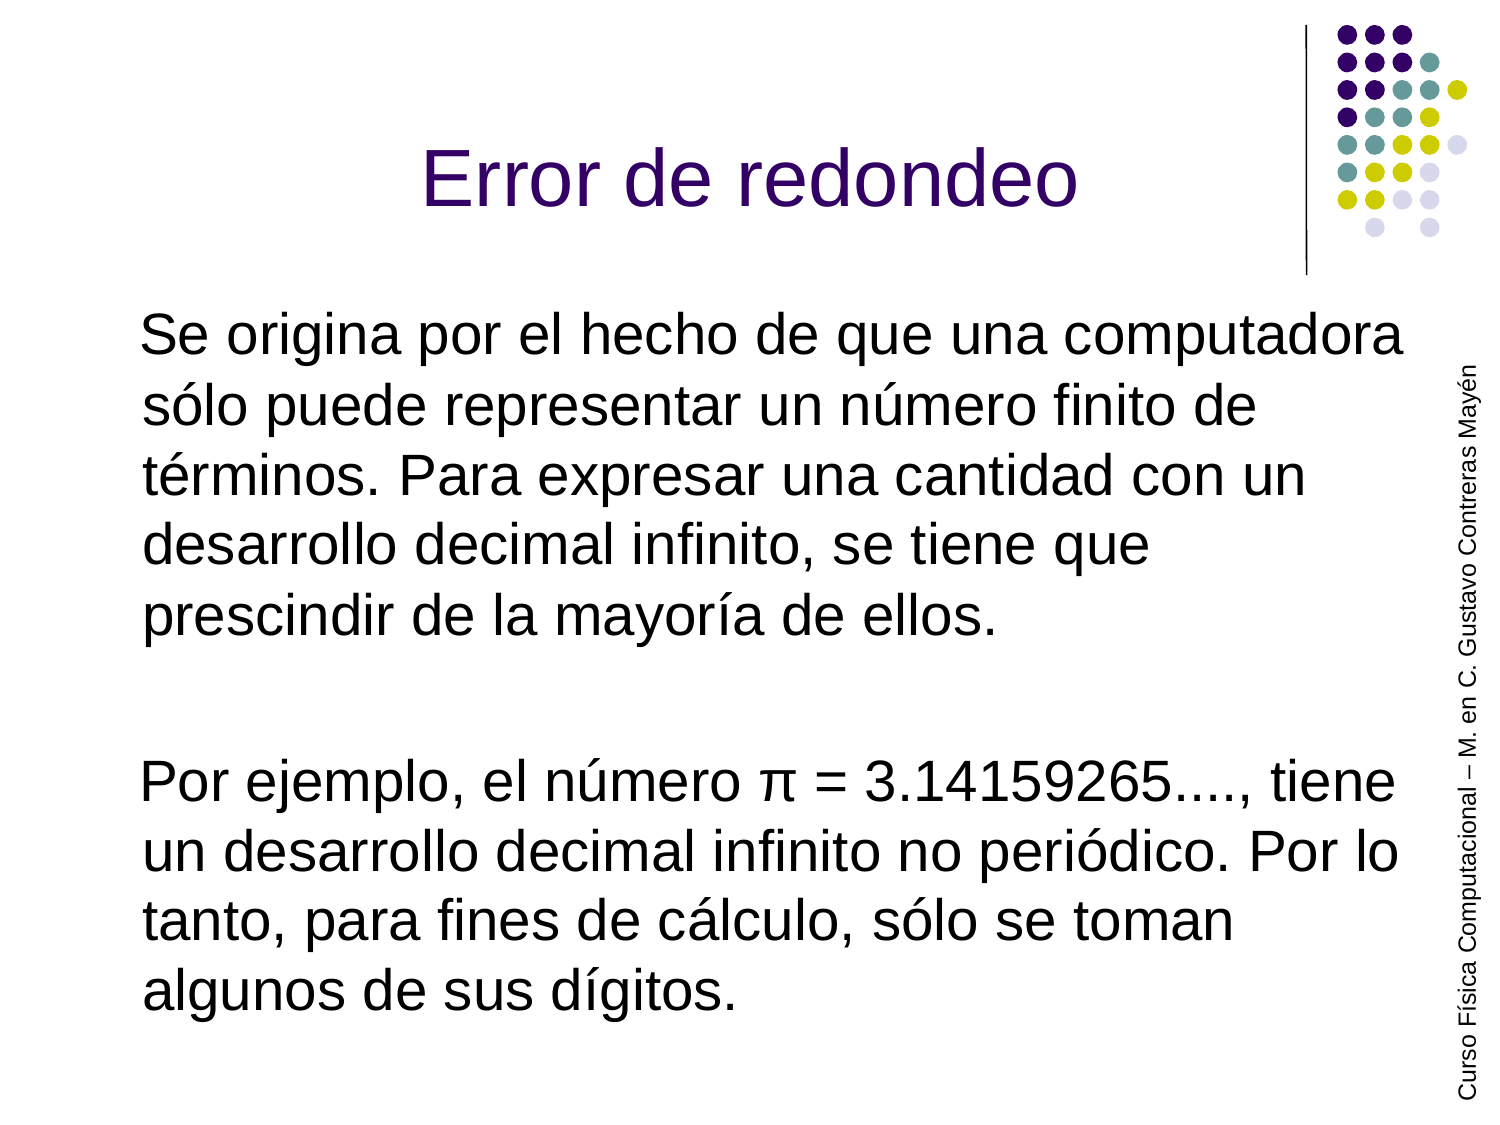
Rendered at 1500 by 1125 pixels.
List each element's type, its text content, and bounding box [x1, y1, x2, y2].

text_box Se origina por el hecho de que una computadora sólo puede representar un número finito de términos. Para expresar una cantidad con un desarrollo decimal infinito, se tiene que prescindir de la mayoría de ellos. Por ejemplo, el número π = 3.14159265...., tiene un desarrollo decimal infinito no periódico. Por lo tanto, para fines de cálculo, sólo se toman algunos de sus dígitos. [110, 292, 1416, 1028]
text_box Error de redondeo [110, 41, 1392, 231]
